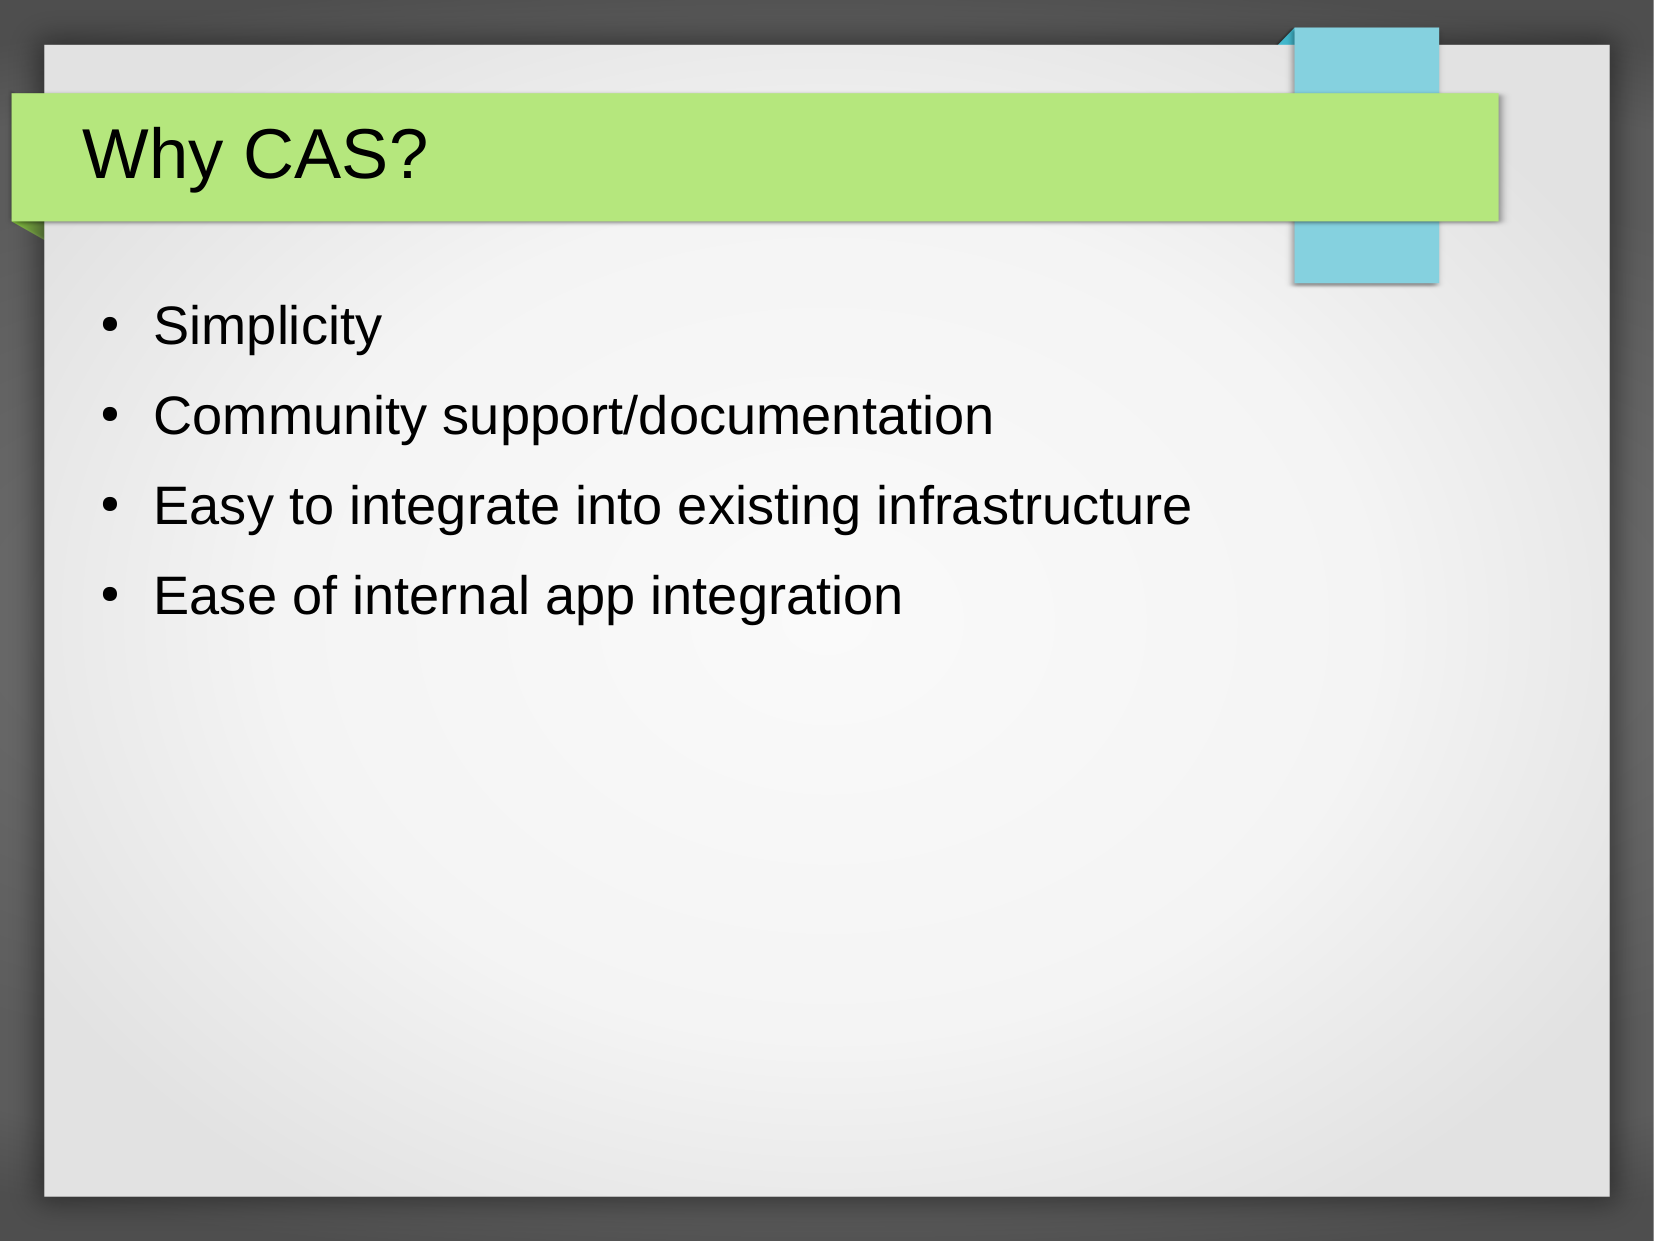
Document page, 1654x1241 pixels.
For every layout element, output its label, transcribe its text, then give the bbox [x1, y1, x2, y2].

list Simplicity Community support/documentation Easy to integrate into existing infrastructure Ease of internal app integration [82, 295, 1571, 1015]
title Why CAS? [82, 94, 1264, 213]
picture [0, 0, 1654, 1241]
